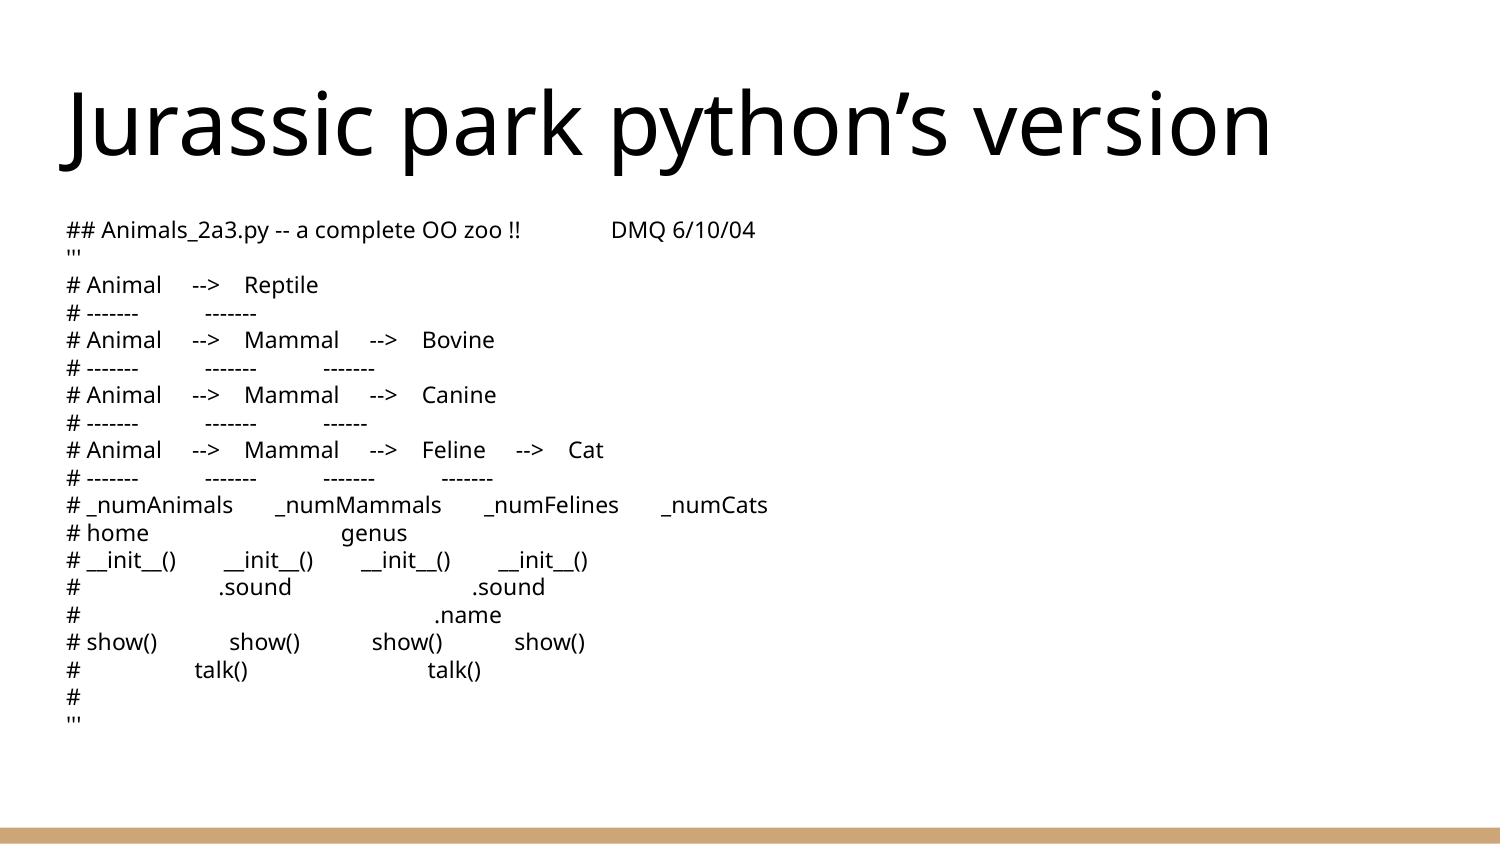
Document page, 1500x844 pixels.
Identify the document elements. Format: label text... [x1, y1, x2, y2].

list ## Animals_2a3.py -- a complete OO zoo !! DMQ 6/10/04 ''' # Animal --> Reptile # ------- ------- # Animal --> Mammal --> Bovine # ------- ------- ------- # Animal --> Mammal --> Canine # ------- ------- ------ # Animal --> Mammal --> Feline --> Cat # ------- ------- ------- ------- # _numAnimals _numMammals _numFelines _numCats # home genus # __init__() __init__() __init__() __init__() # .sound .sound # .name # show() show() show() show() # talk() talk() # ''' [51, 200, 1449, 802]
title Jurassic park python’s version [51, 51, 1449, 189]
